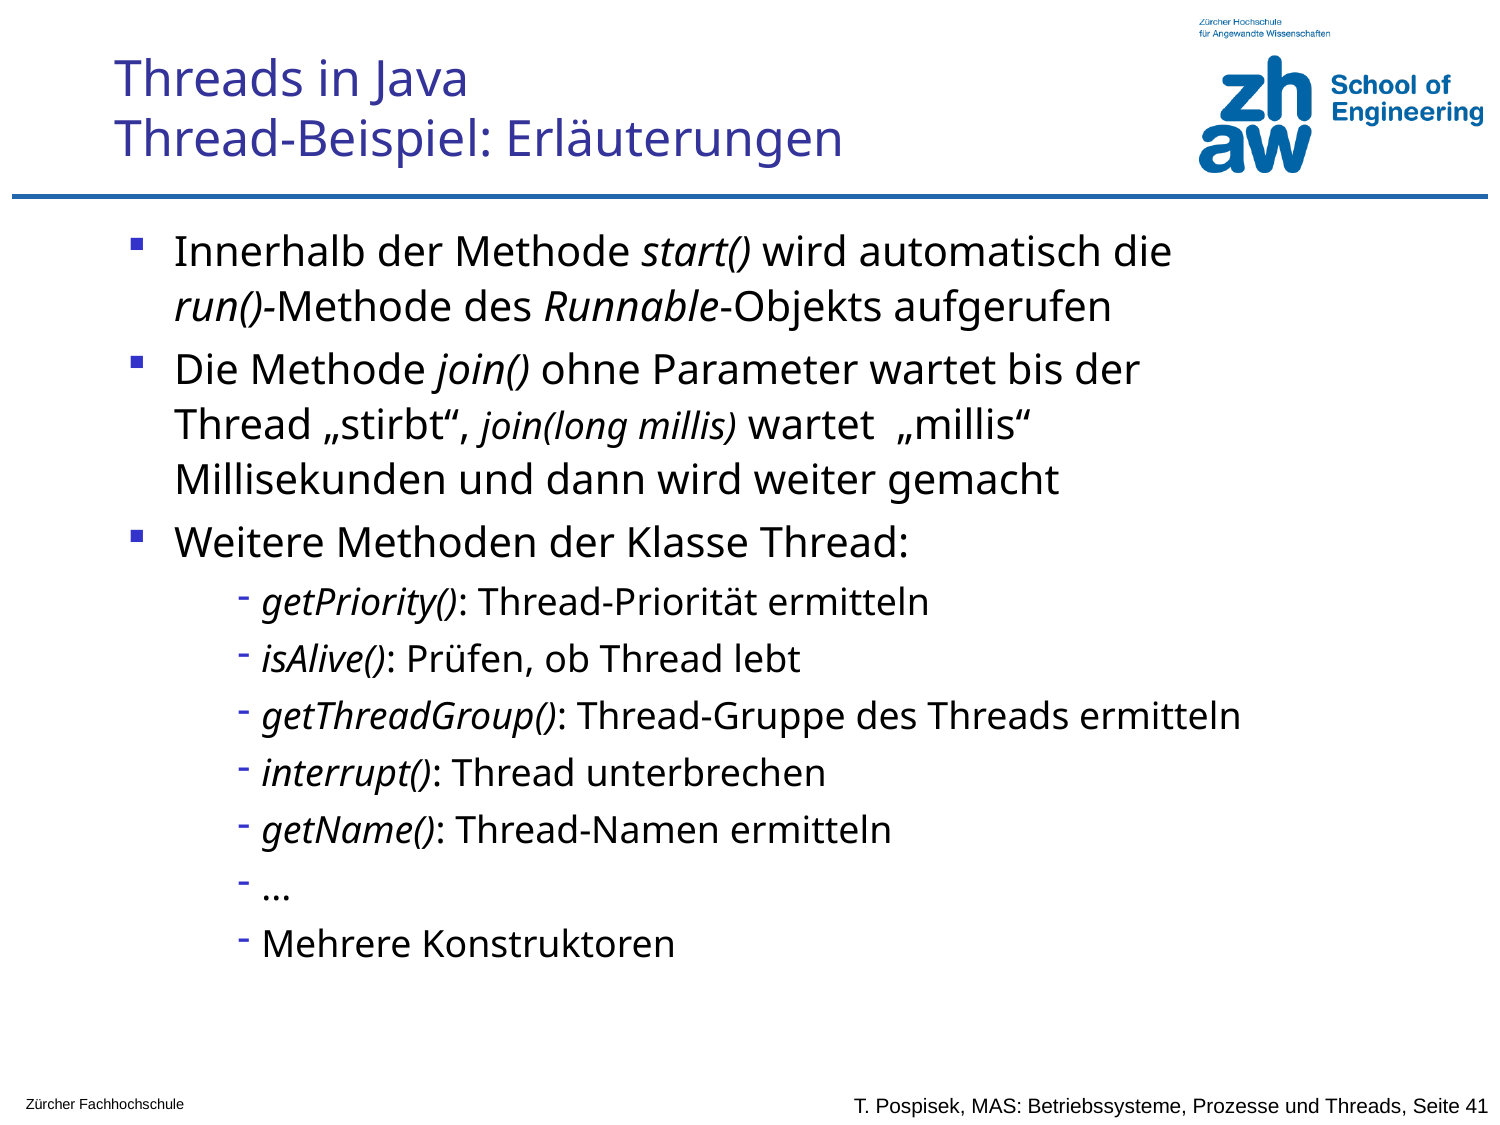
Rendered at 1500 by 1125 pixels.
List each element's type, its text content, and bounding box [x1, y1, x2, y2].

picture [1199, 19, 1483, 173]
title Threads in Java Thread-Beispiel: Erläuterungen [99, 50, 1379, 163]
text_box Innerhalb der Methode start() wird automatisch die run()-Methode des Runnable-Objekts aufgerufen Die Methode join() ohne Parameter wartet bis der Thread „stirbt“, join(long millis) wartet „millis“ Millisekunden und dann wird weiter gemacht Weitere Methoden der Klasse Thread: getPriority(): Thread-Priorität ermitteln isAlive(): Prüfen, ob Thread lebt getThreadGroup(): Thread-Gruppe des Threads ermitteln interrupt(): Thread unterbrechen getName(): Thread-Namen ermitteln ... Mehrere Konstruktoren [112, 212, 1300, 1030]
